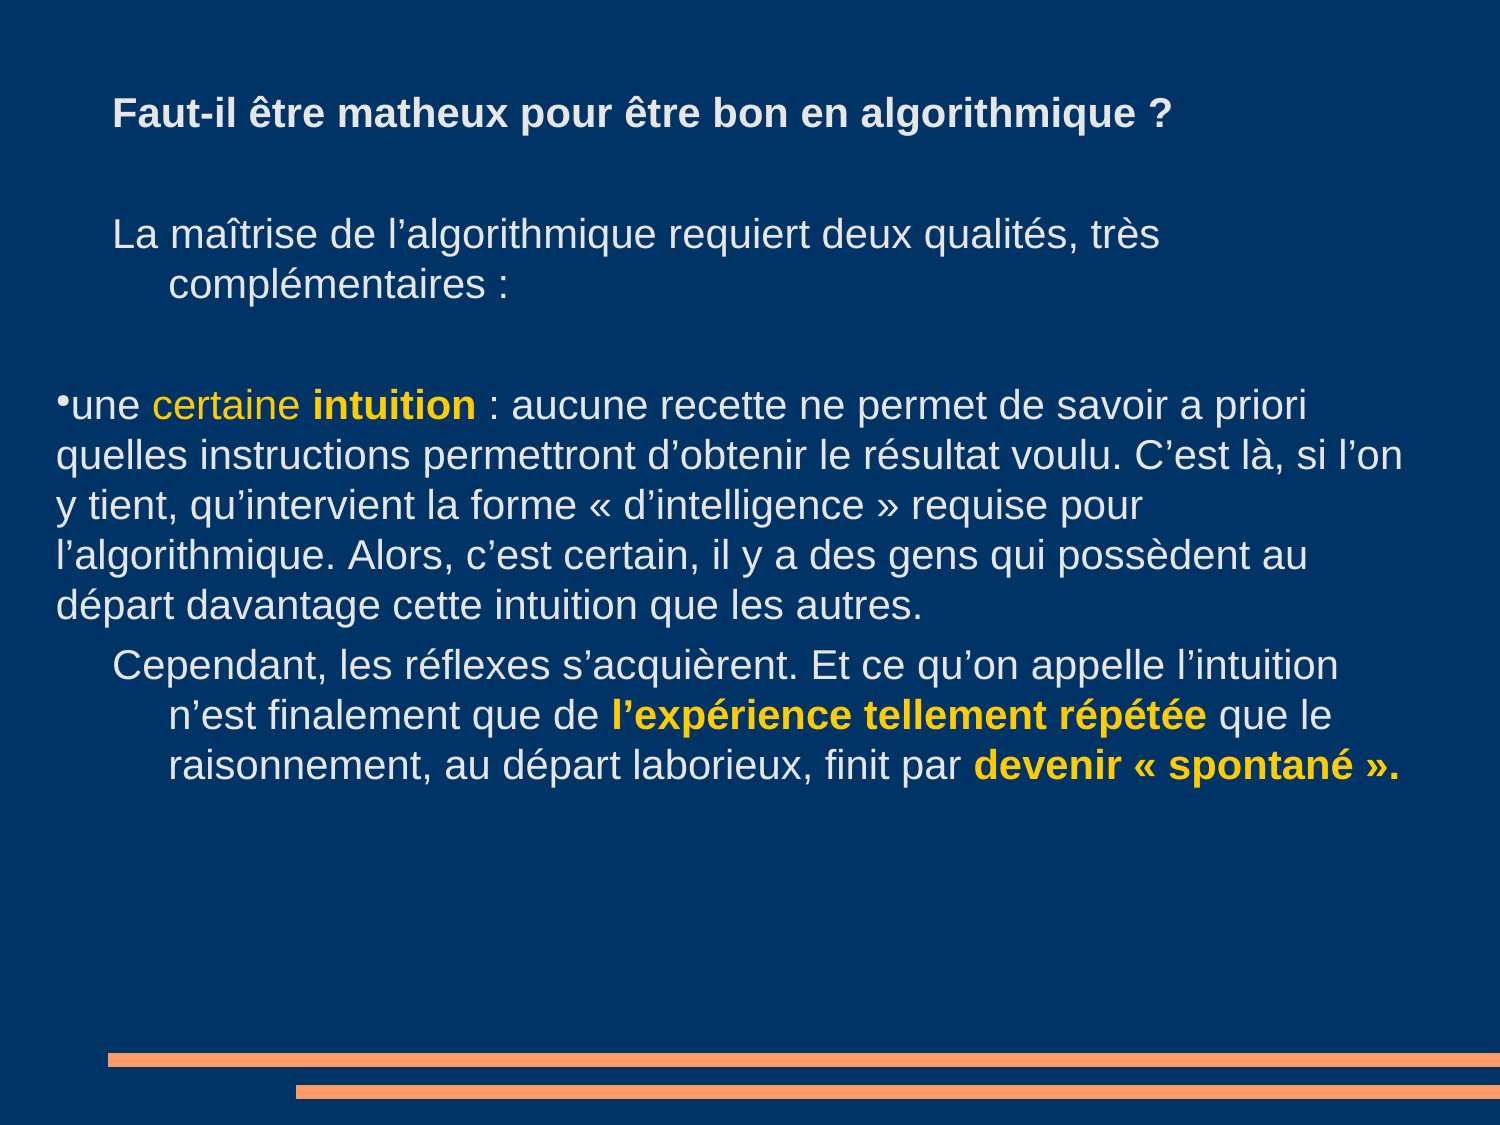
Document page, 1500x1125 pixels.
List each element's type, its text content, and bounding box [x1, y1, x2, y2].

list Faut-il être matheux pour être bon en algorithmique ? La maîtrise de l’algorithmique requiert deux qualités, très complémentaires : une certaine intuition : aucune recette ne permet de savoir a priori quelles instructions permettront d’obtenir le résultat voulu. C’est là, si l’on y tient, qu’intervient la forme « d’intelligence » requise pour l’algorithmique. Alors, c’est certain, il y a des gens qui possèdent au départ davantage cette intuition que les autres. Cependant, les réflexes s’acquièrent. Et ce qu’on appelle l’intuition n’est finalement que de l’expérience tellement répétée que le raisonnement, au départ laborieux, finit par devenir « spontané ». [41, 78, 1447, 816]
